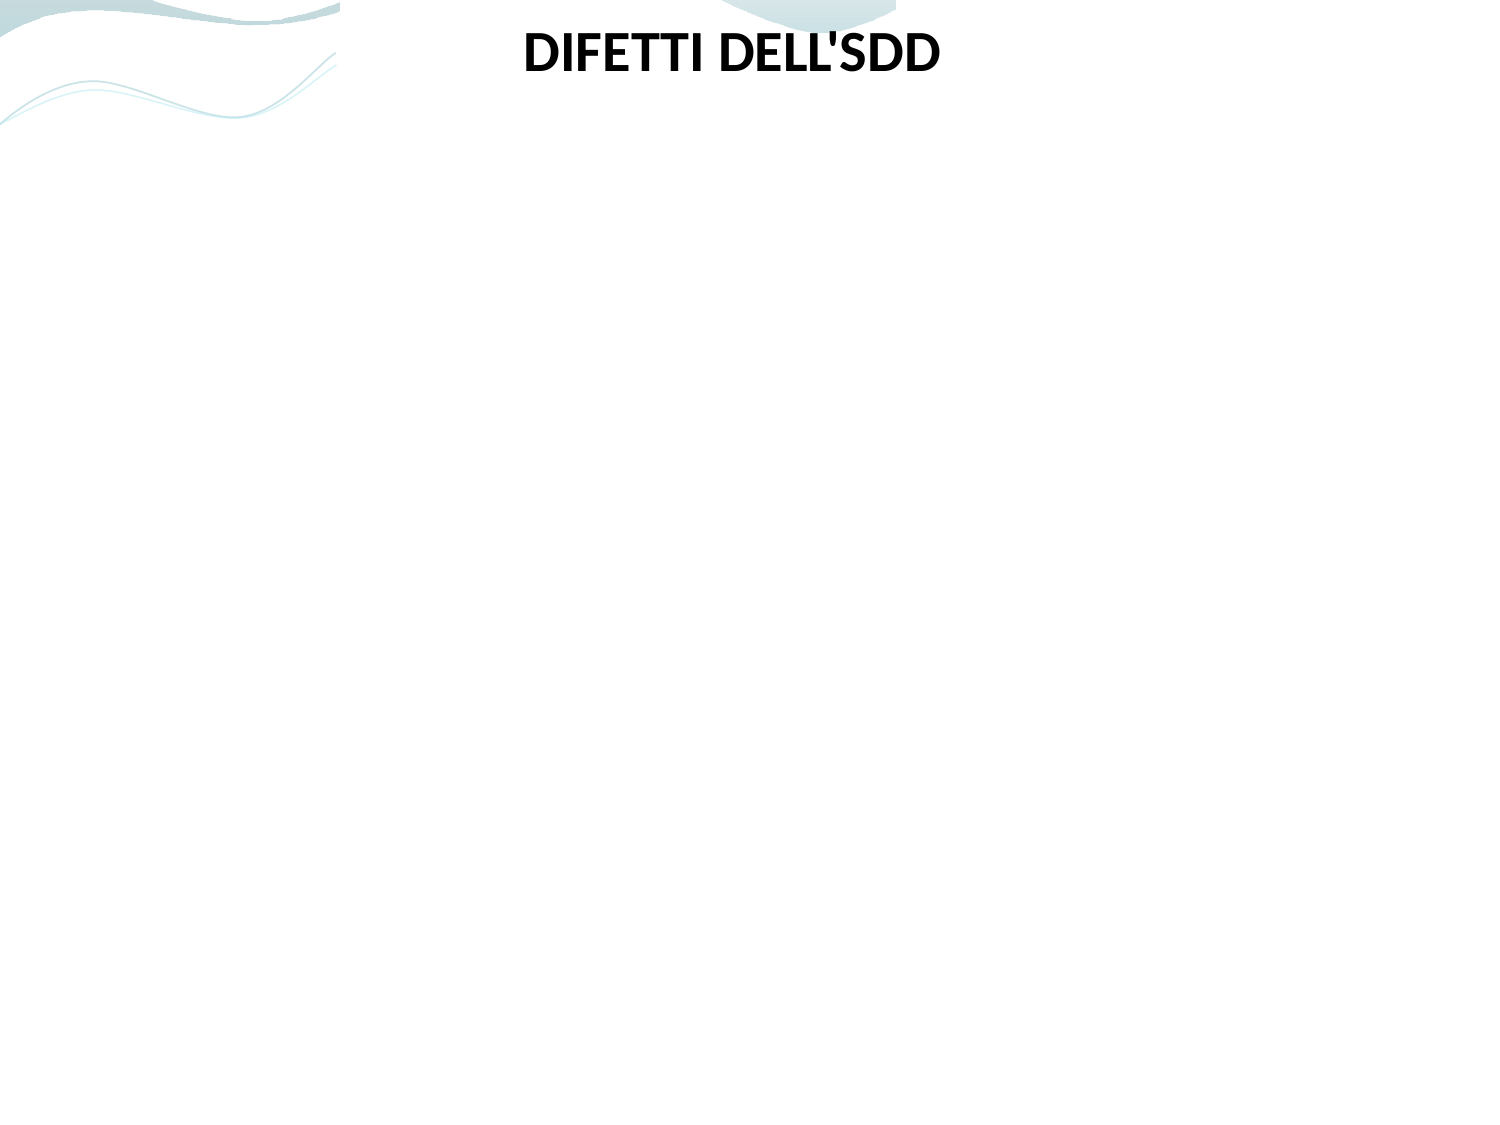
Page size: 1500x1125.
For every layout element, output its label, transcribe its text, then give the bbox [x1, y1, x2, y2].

text_box DIFETTI DELL'SDD [23, 20, 1441, 107]
